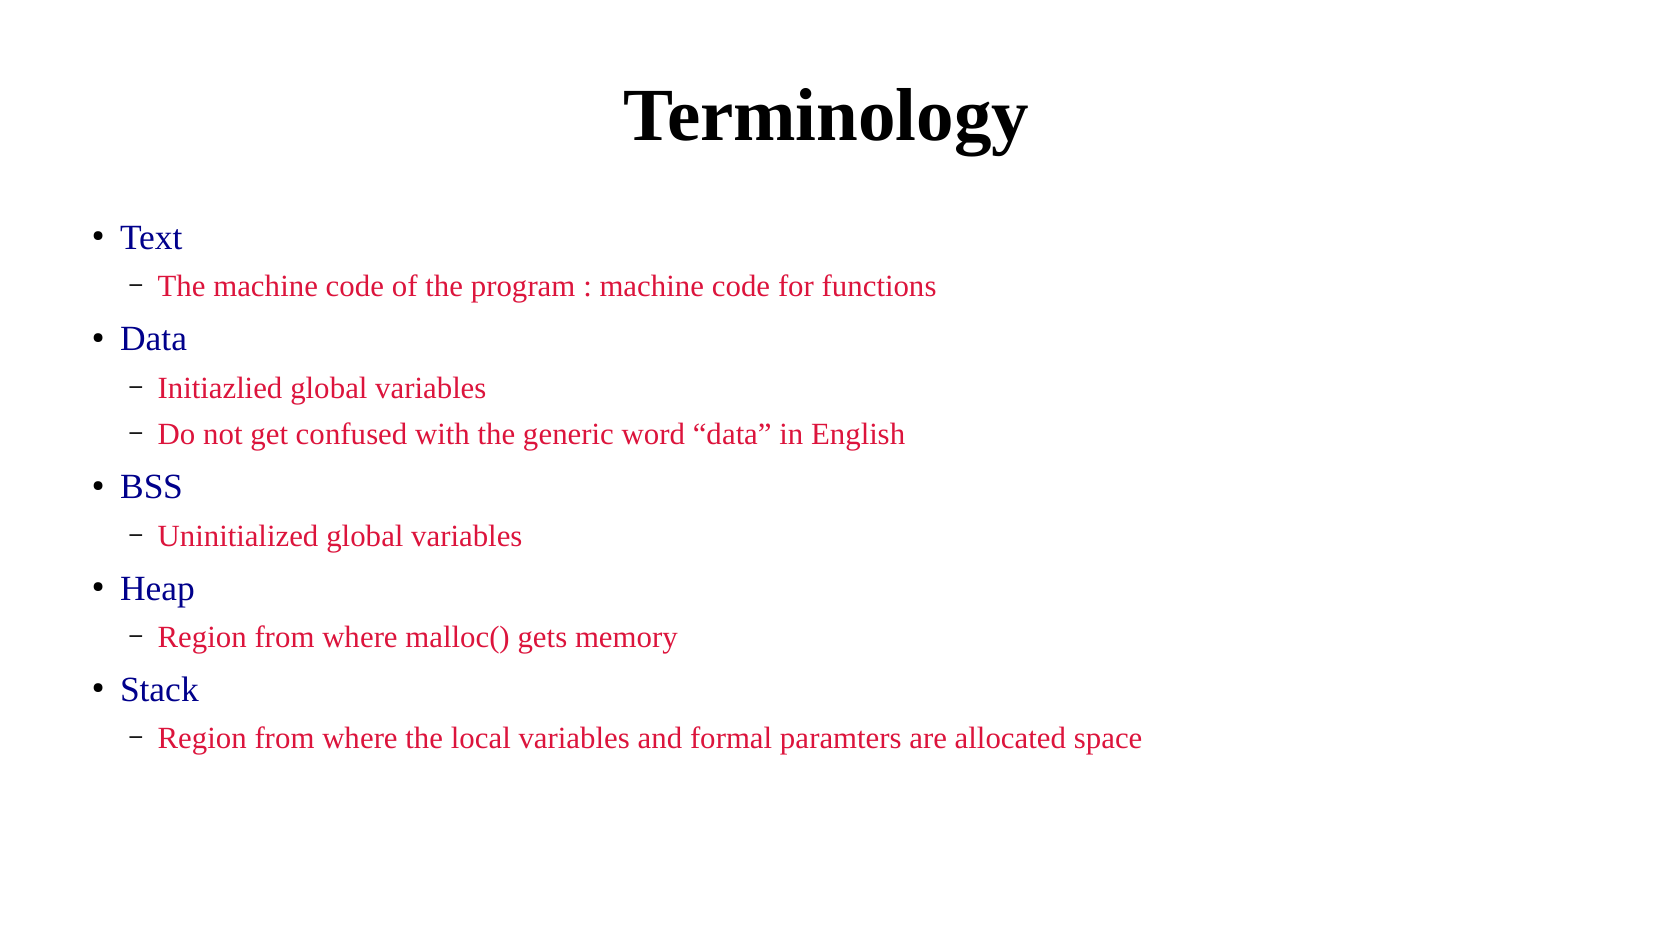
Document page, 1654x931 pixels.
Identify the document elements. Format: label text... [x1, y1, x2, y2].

list Text The machine code of the program : machine code for functions Data Initiazlied global variables Do not get confused with the generic word “data” in English BSS Uninitialized global variables Heap Region from where malloc() gets memory Stack Region from where the local variables and formal paramters are allocated space [82, 217, 1571, 758]
title Terminology [82, 37, 1571, 193]
